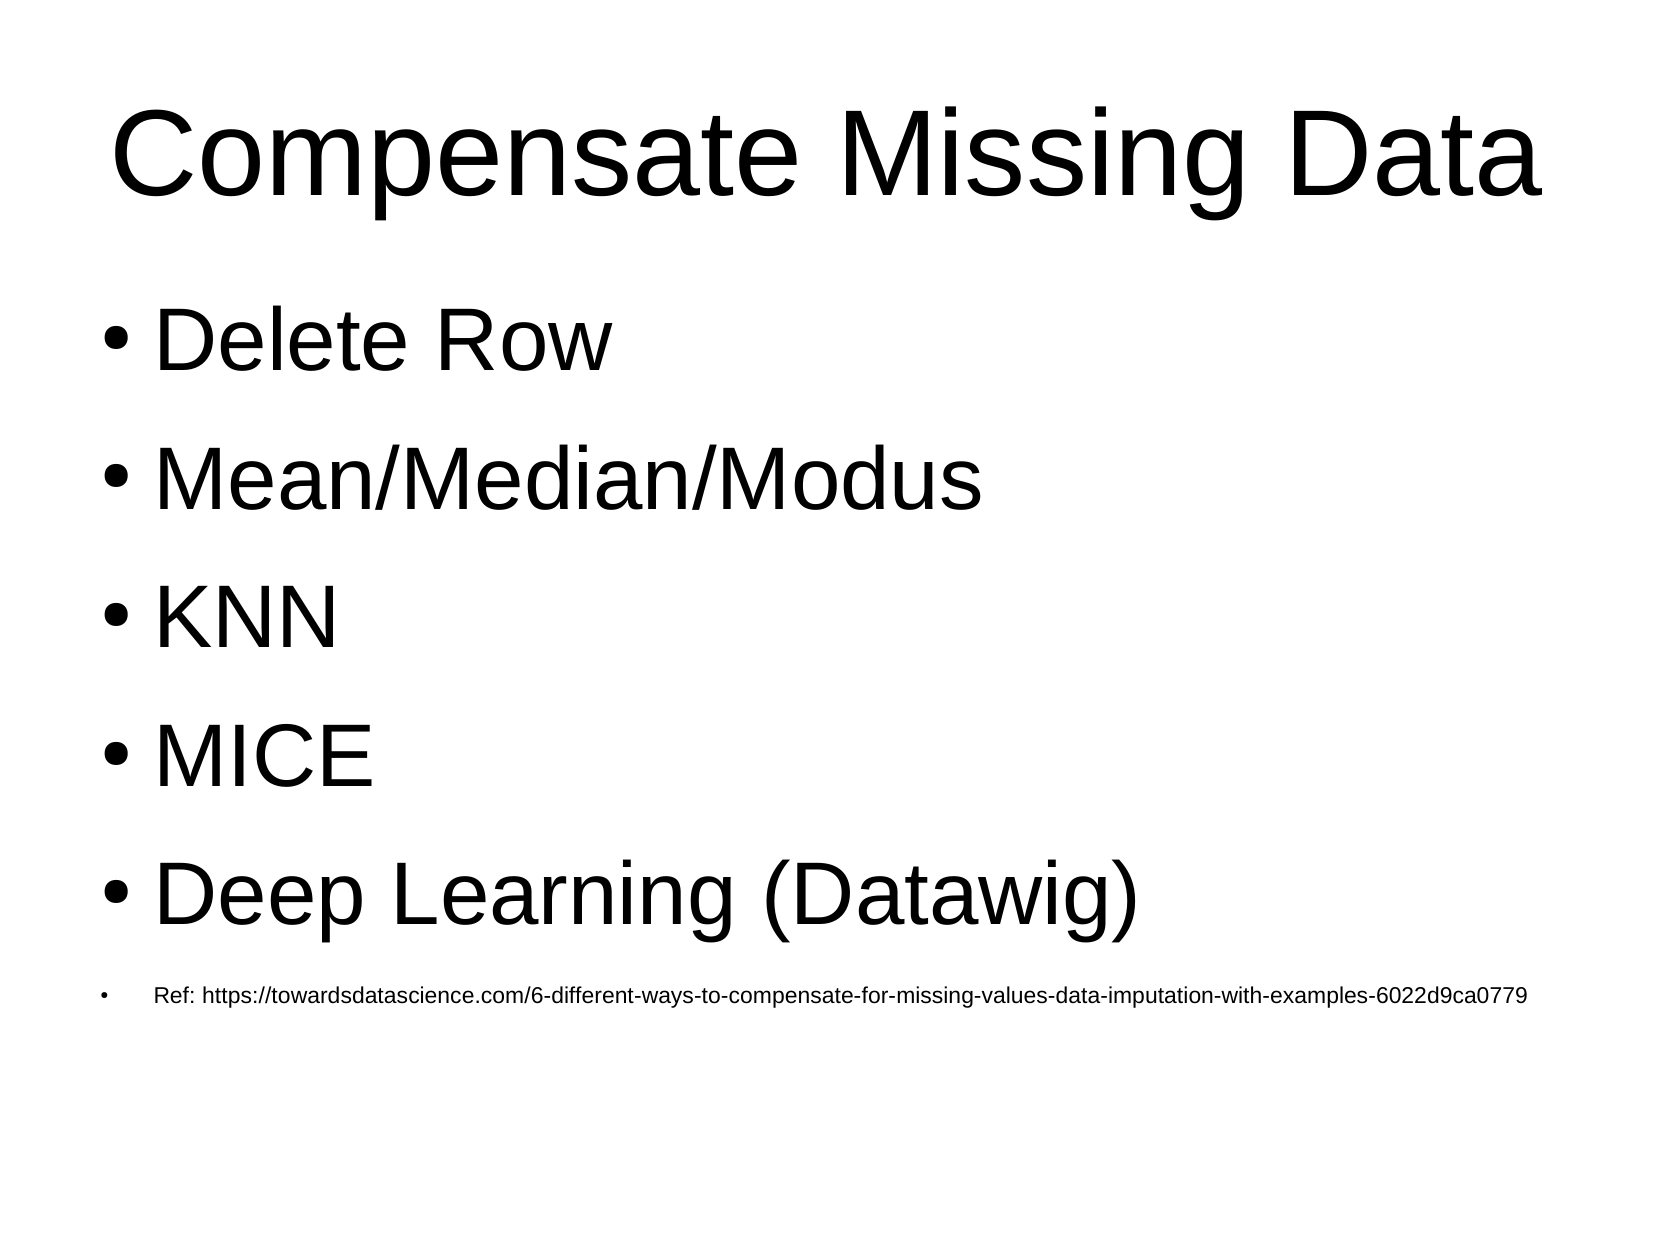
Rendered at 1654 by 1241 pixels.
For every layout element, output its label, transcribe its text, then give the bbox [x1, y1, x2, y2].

list Delete Row Mean/Median/Modus KNN MICE Deep Learning (Datawig) Ref: https://towardsdatascience.com/6-different-ways-to-compensate-for-missing-values-data-imputation-with-examples-6022d9ca0779 [82, 290, 1571, 1010]
title Compensate Missing Data [82, 49, 1571, 257]
